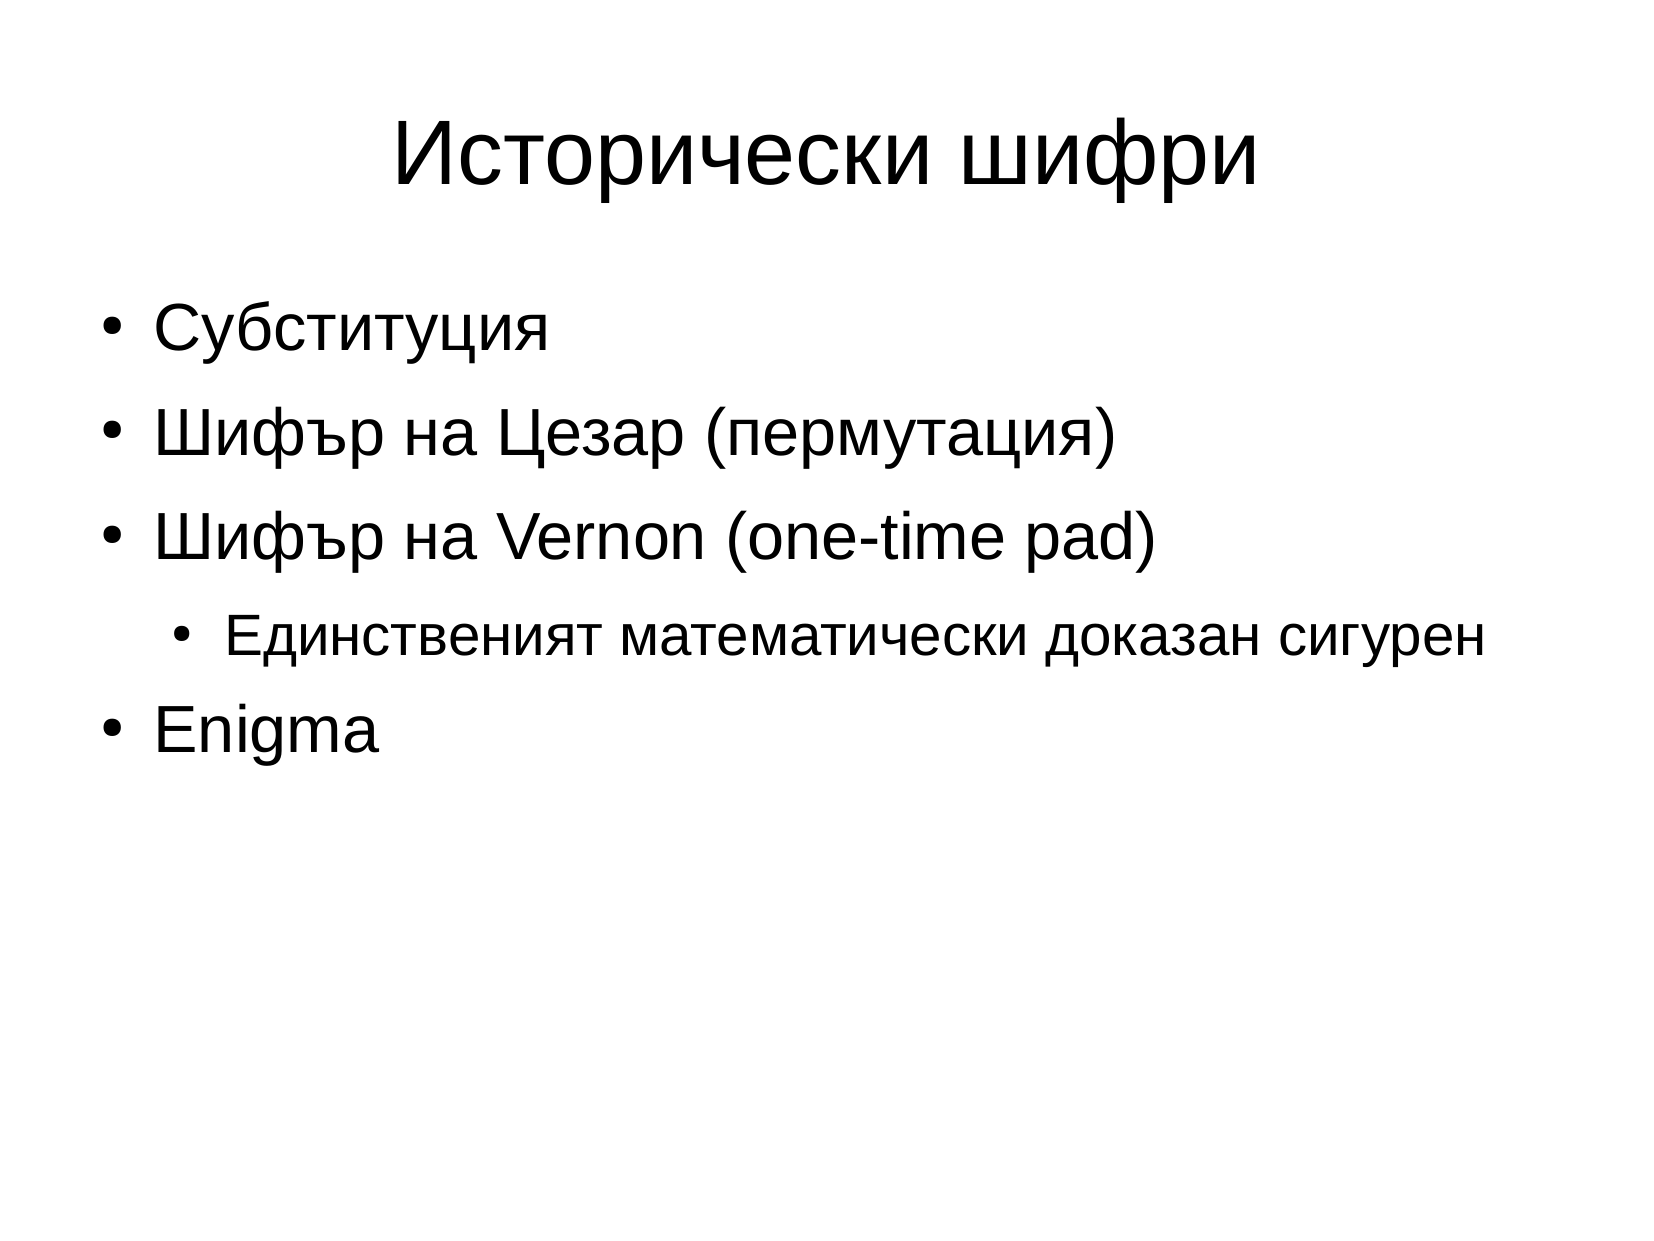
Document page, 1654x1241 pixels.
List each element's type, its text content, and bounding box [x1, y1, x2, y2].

title Исторически шифри [82, 56, 1571, 250]
list Субституция Шифър на Цезар (пермутация) Шифър на Vernon (one-time pad) Единственият математически доказан сигурен Enigma [82, 290, 1571, 1109]
